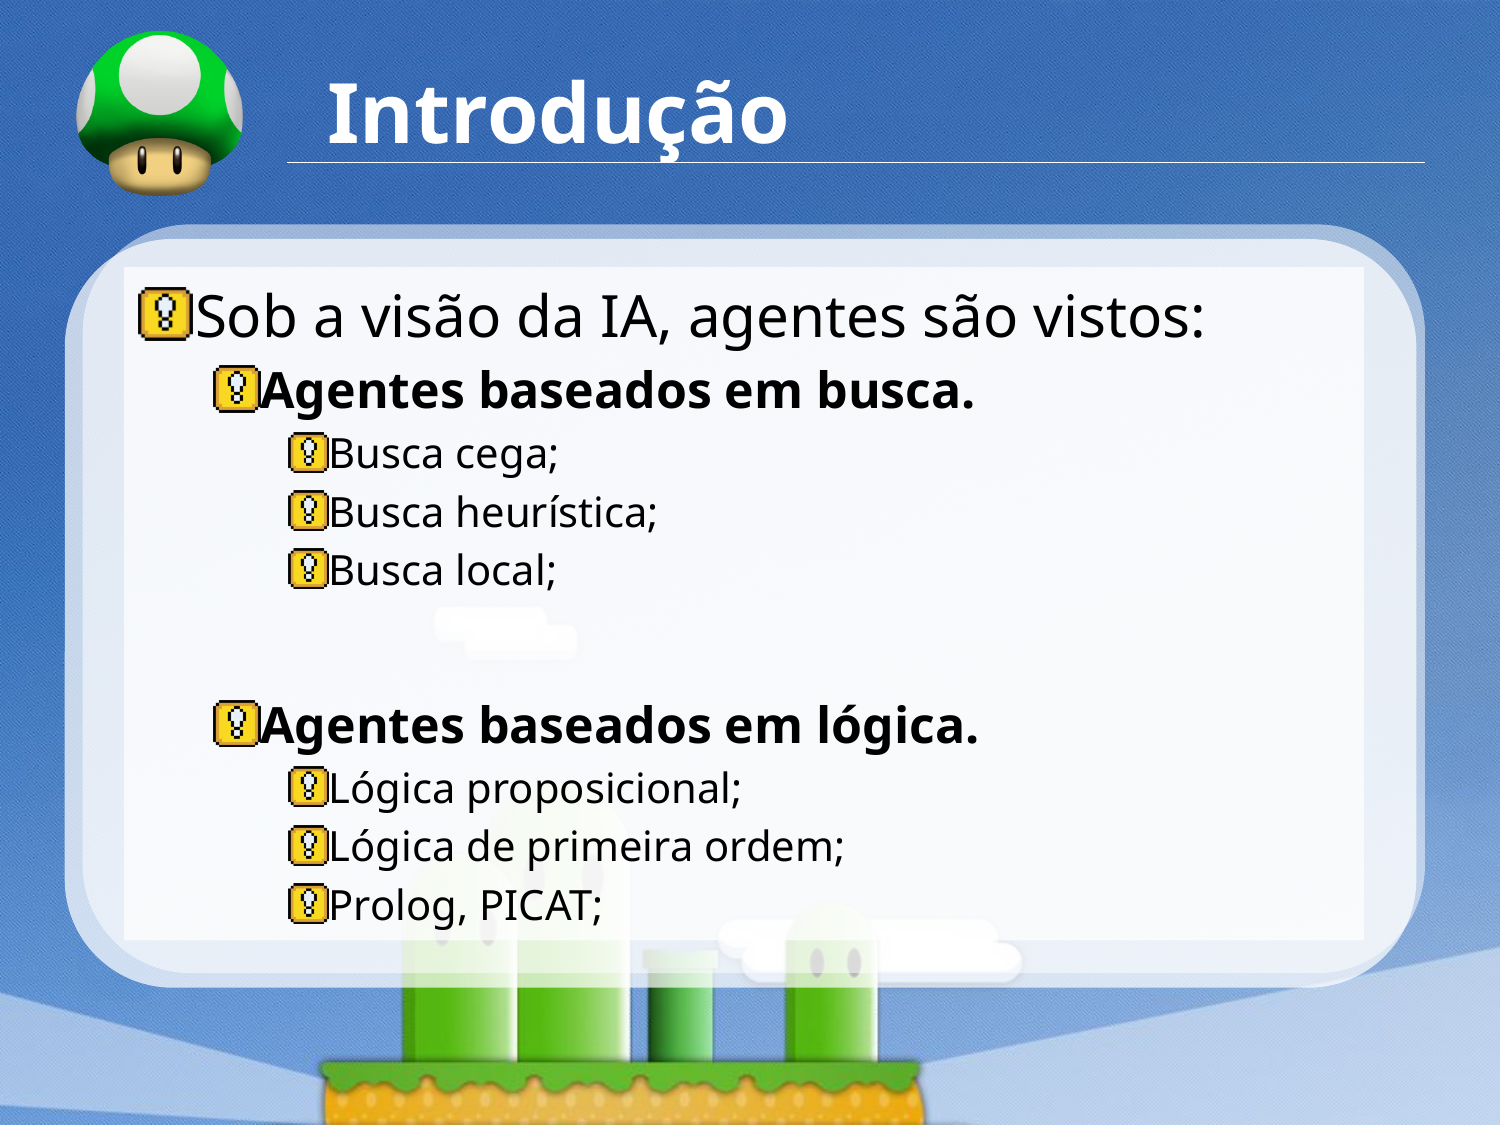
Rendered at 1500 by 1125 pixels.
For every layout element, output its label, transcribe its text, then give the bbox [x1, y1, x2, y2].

title Introdução [312, 37, 1425, 183]
list Sob a visão da IA, agentes são vistos: Agentes baseados em busca. Busca cega; Busca heurística; Busca local; Agentes baseados em lógica. Lógica proposicional; Lógica de primeira ordem; Prolog, PICAT; [123, 267, 1365, 941]
picture [0, 0, 1500, 1125]
